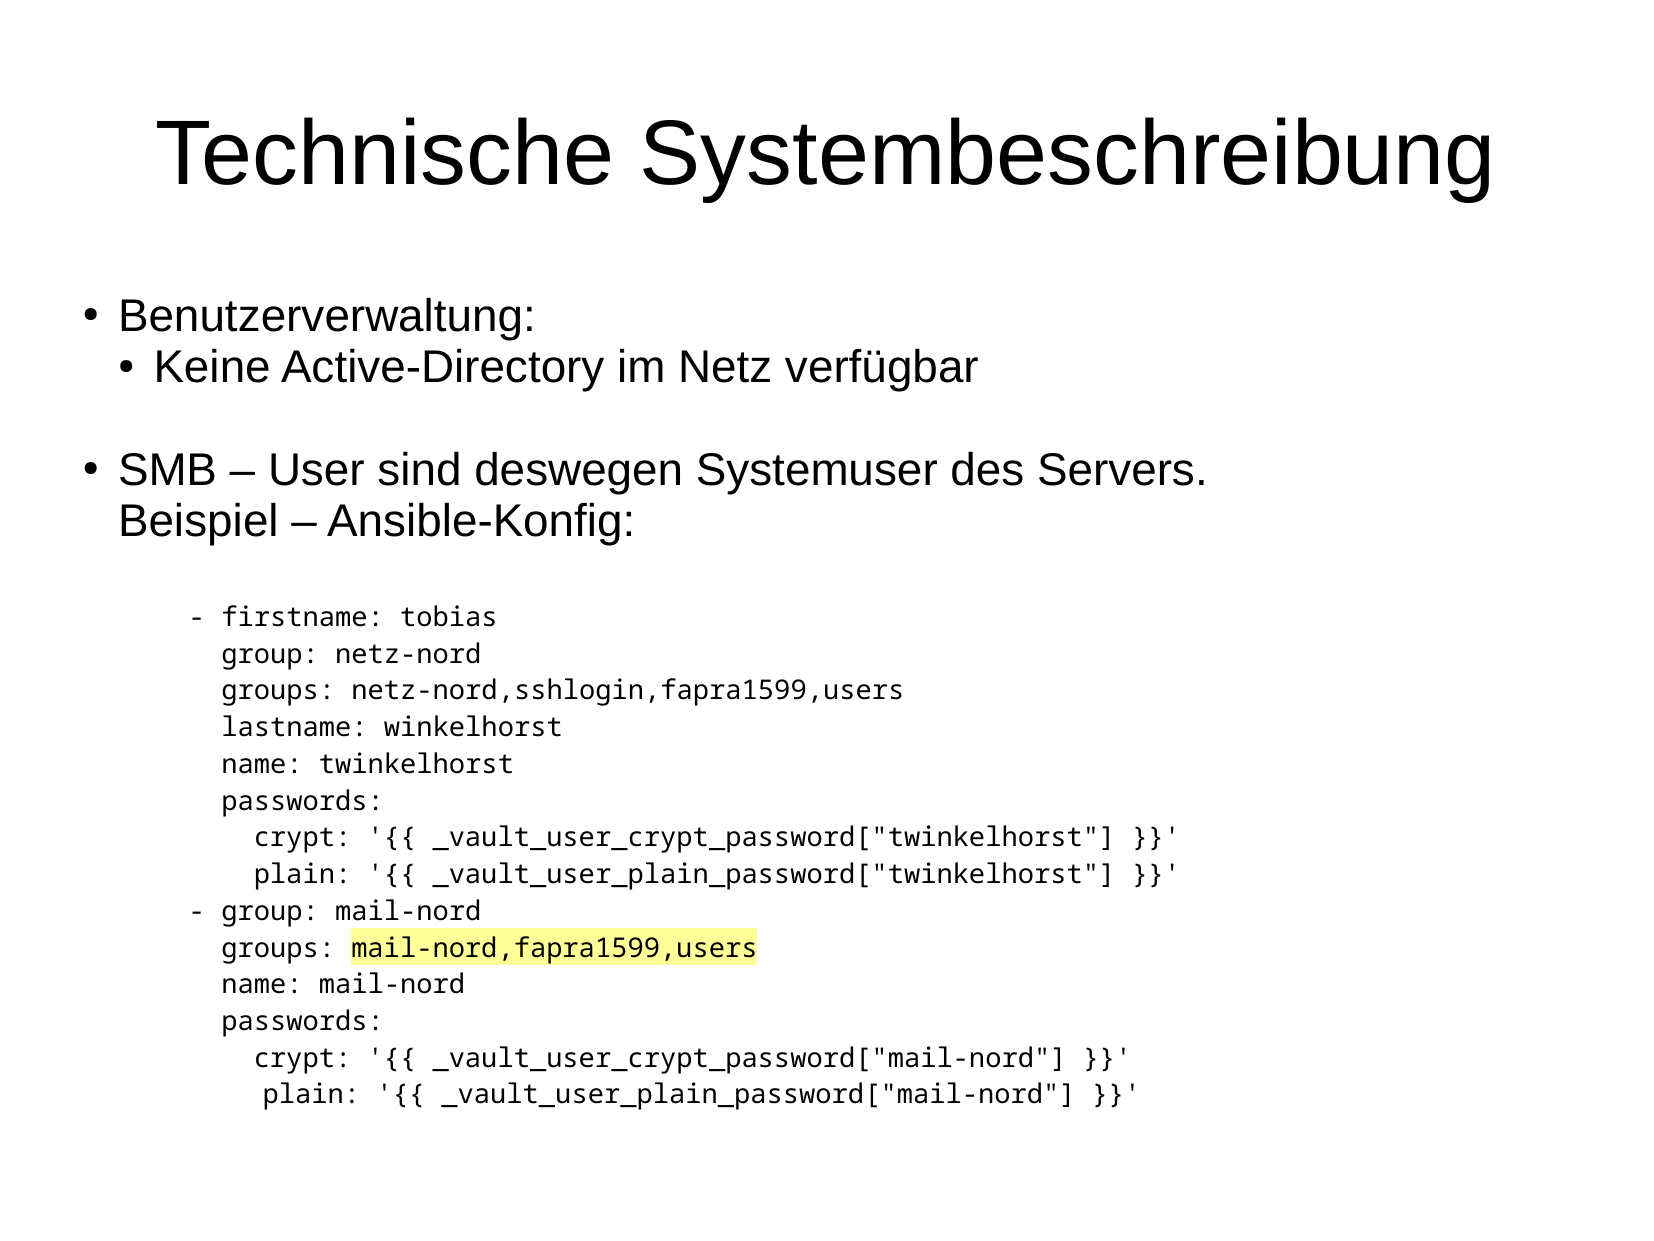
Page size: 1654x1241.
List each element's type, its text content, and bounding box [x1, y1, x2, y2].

subtitle Benutzerverwaltung: Keine Active-Directory im Netz verfügbar SMB – User sind deswegen Systemuser des Servers. Beispiel – Ansible-Konfig: - firstname: tobias group: netz-nord groups: netz-nord,sshlogin,fapra1599,users lastname: winkelhorst name: twinkelhorst passwords: crypt: '{{ _vault_user_crypt_password["twinkelhorst"] }}' plain: '{{ _vault_user_plain_password["twinkelhorst"] }}' - group: mail-nord groups: mail-nord,fapra1599,users name: mail-nord passwords: crypt: '{{ _vault_user_crypt_password["mail-nord"] }}' plain: '{{ _vault_user_plain_password["mail-nord"] }}' [82, 290, 1571, 1132]
title Technische Systembeschreibung [82, 49, 1571, 257]
